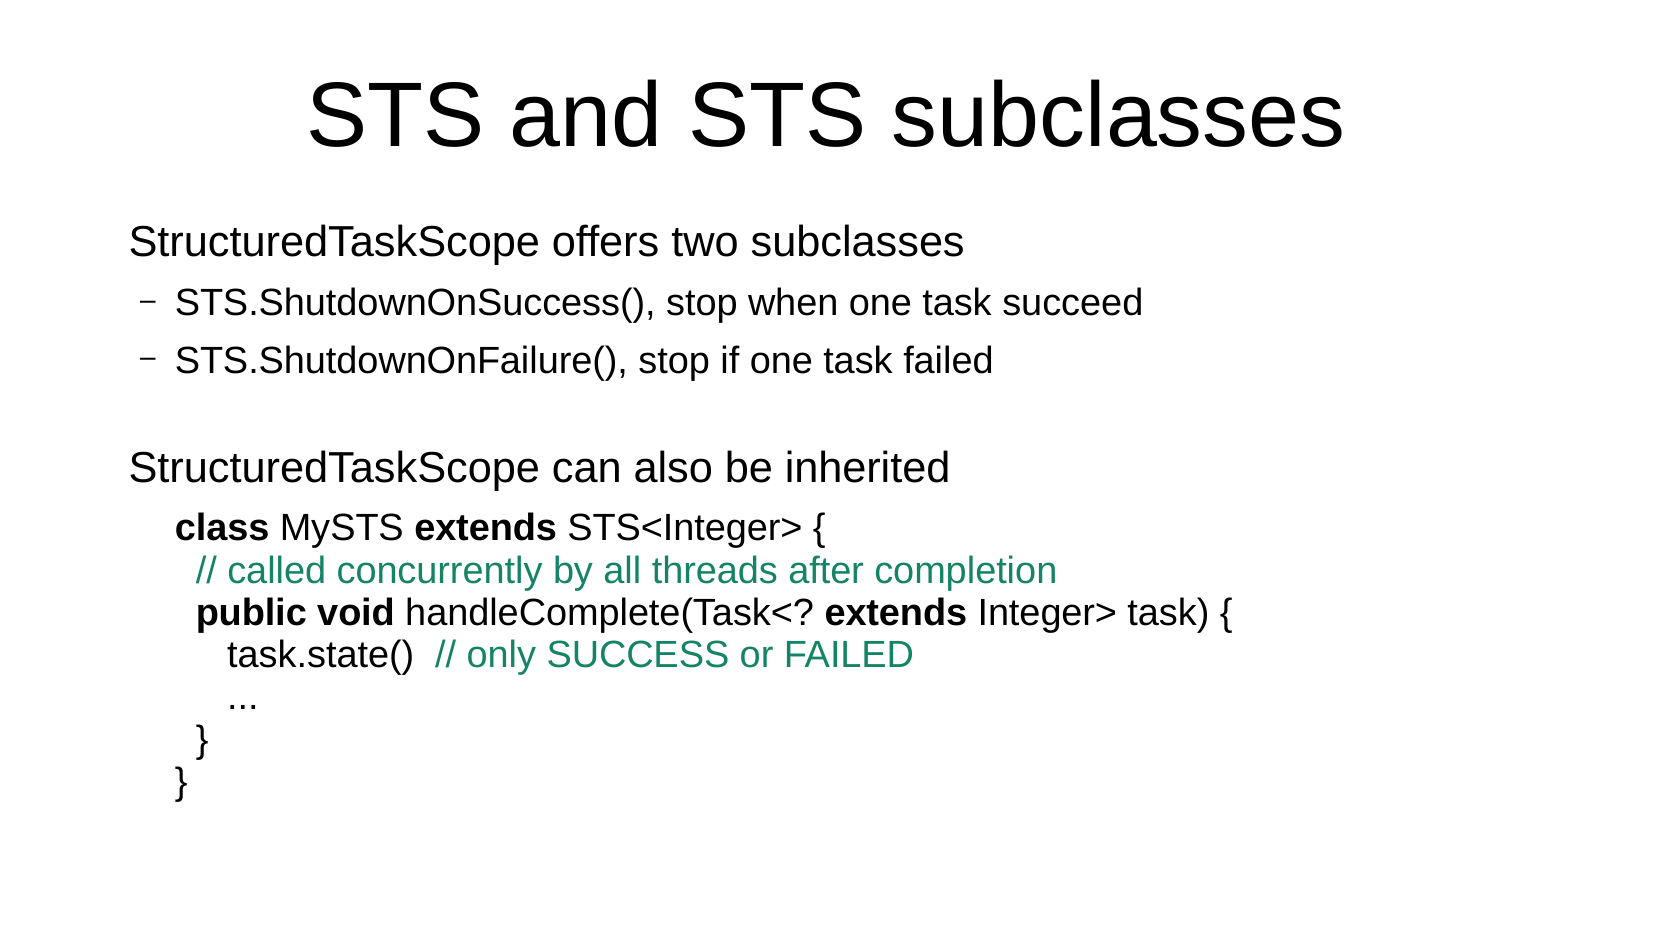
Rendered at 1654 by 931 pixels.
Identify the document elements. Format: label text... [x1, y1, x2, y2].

list StructuredTaskScope offers two subclasses STS.ShutdownOnSuccess(), stop when one task succeed STS.ShutdownOnFailure(), stop if one task failed StructuredTaskScope can also be inherited class MySTS extends STS<Integer> { // called concurrently by all threads after completion public void handleComplete(Task<? extends Integer> task) { task.state() // only SUCCESS or FAILED ... } } [82, 217, 1571, 811]
title STS and STS subclasses [82, 37, 1571, 193]
